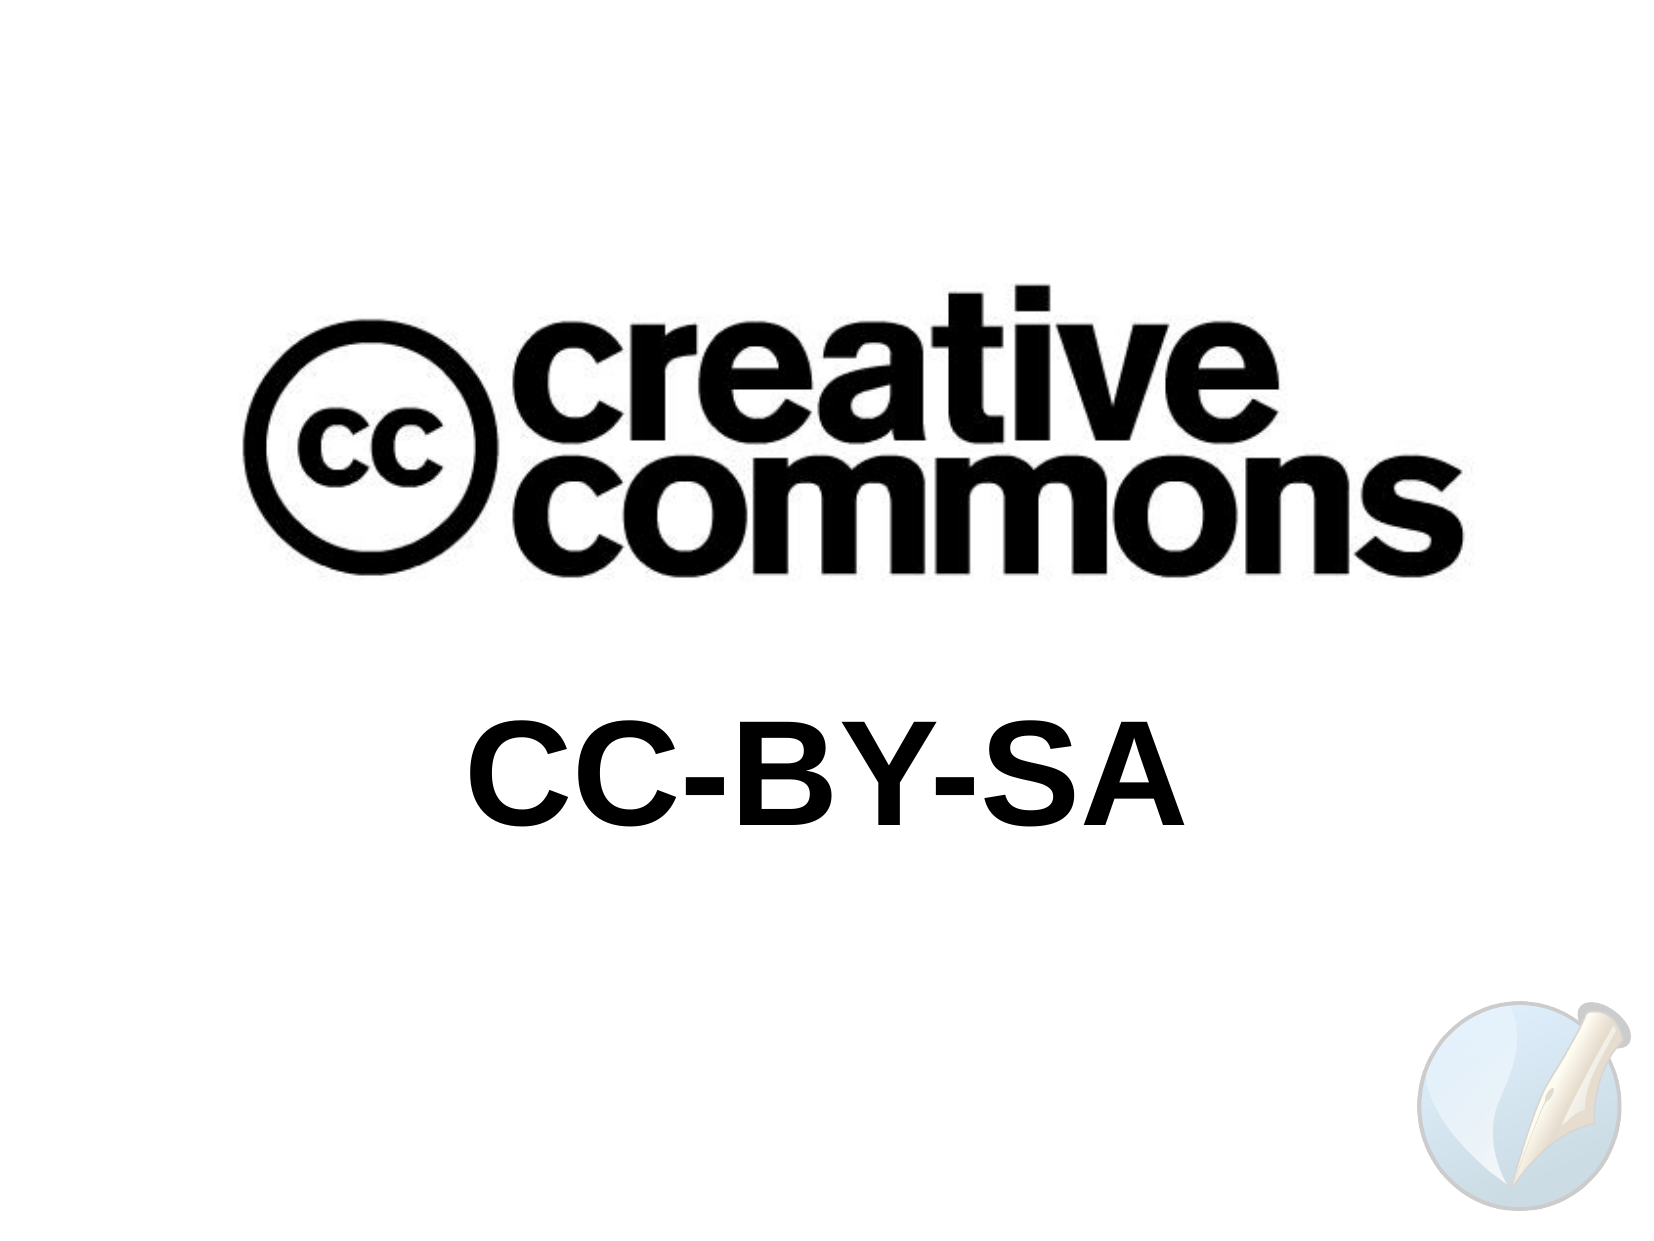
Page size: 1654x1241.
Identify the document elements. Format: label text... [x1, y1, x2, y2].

picture [177, 206, 1506, 709]
title CC-BY-SA [82, 676, 1571, 870]
